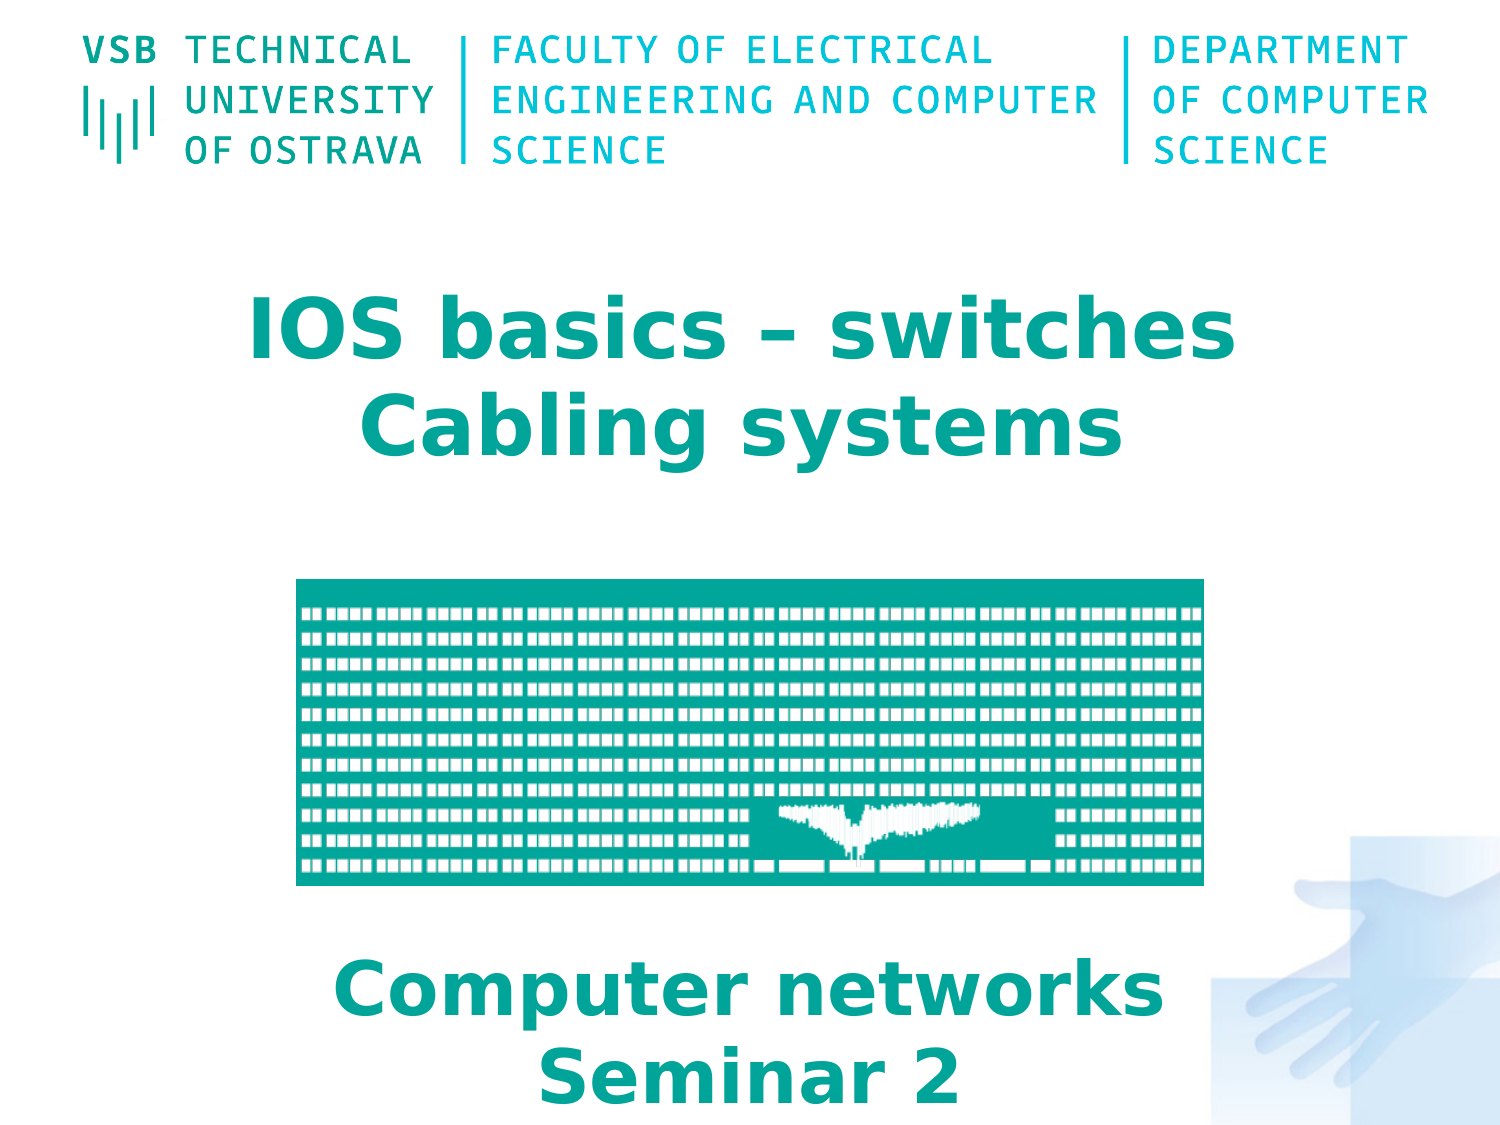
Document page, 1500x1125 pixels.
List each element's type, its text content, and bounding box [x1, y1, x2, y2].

title IOS basics – switches Cabling systems [185, 240, 1300, 526]
picture [0, 0, 1500, 1125]
text_box Computer networks Seminar 2 [56, 938, 1444, 1125]
